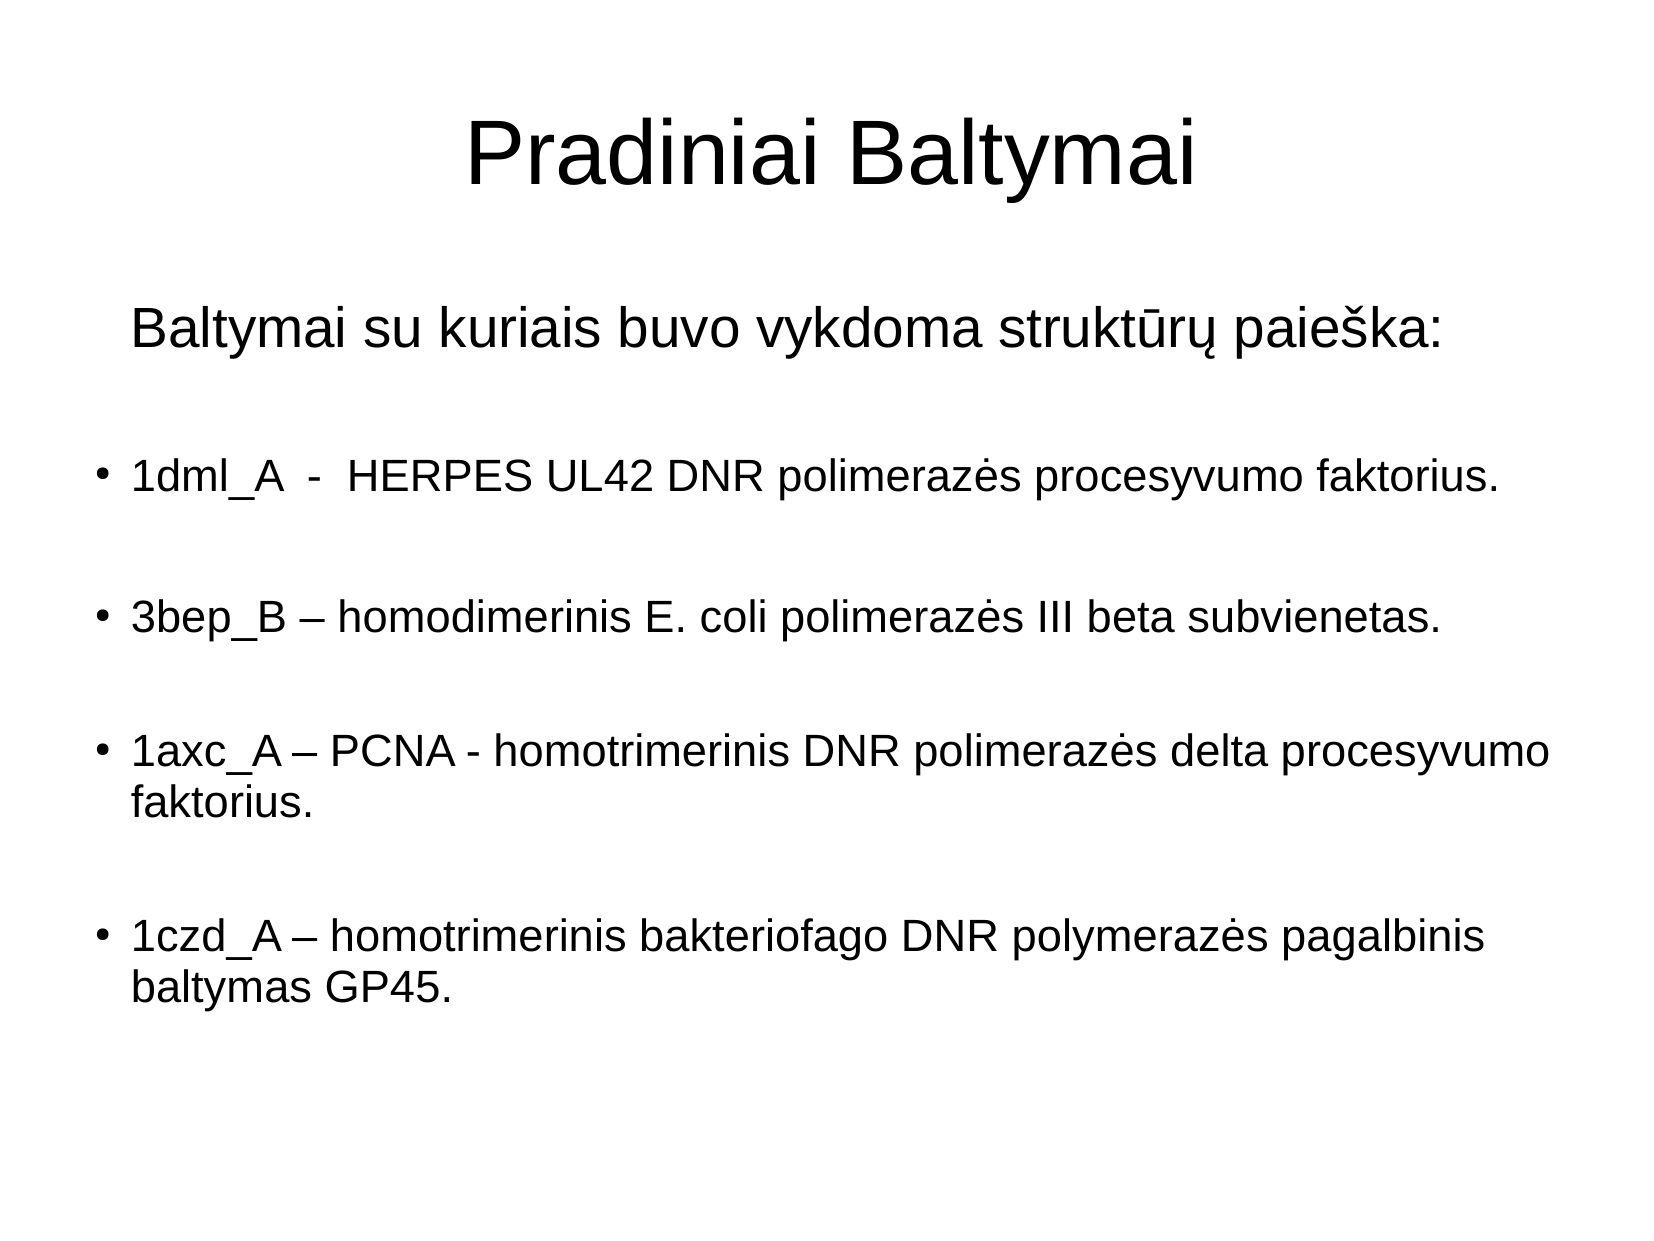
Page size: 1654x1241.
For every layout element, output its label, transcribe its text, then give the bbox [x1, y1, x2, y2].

title Pradiniai Baltymai [82, 49, 1571, 257]
list Baltymai su kuriais buvo vykdoma struktūrų paieška: 1dml_A - HERPES UL42 DNR polimerazės procesyvumo faktorius. 3bep_B – homodimerinis E. coli polimerazės III beta subvienetas. 1axc_A – PCNA - homotrimerinis DNR polimerazės delta procesyvumo faktorius. 1czd_A – homotrimerinis bakteriofago DNR polymerazės pagalbinis baltymas GP45. [82, 296, 1571, 1016]
